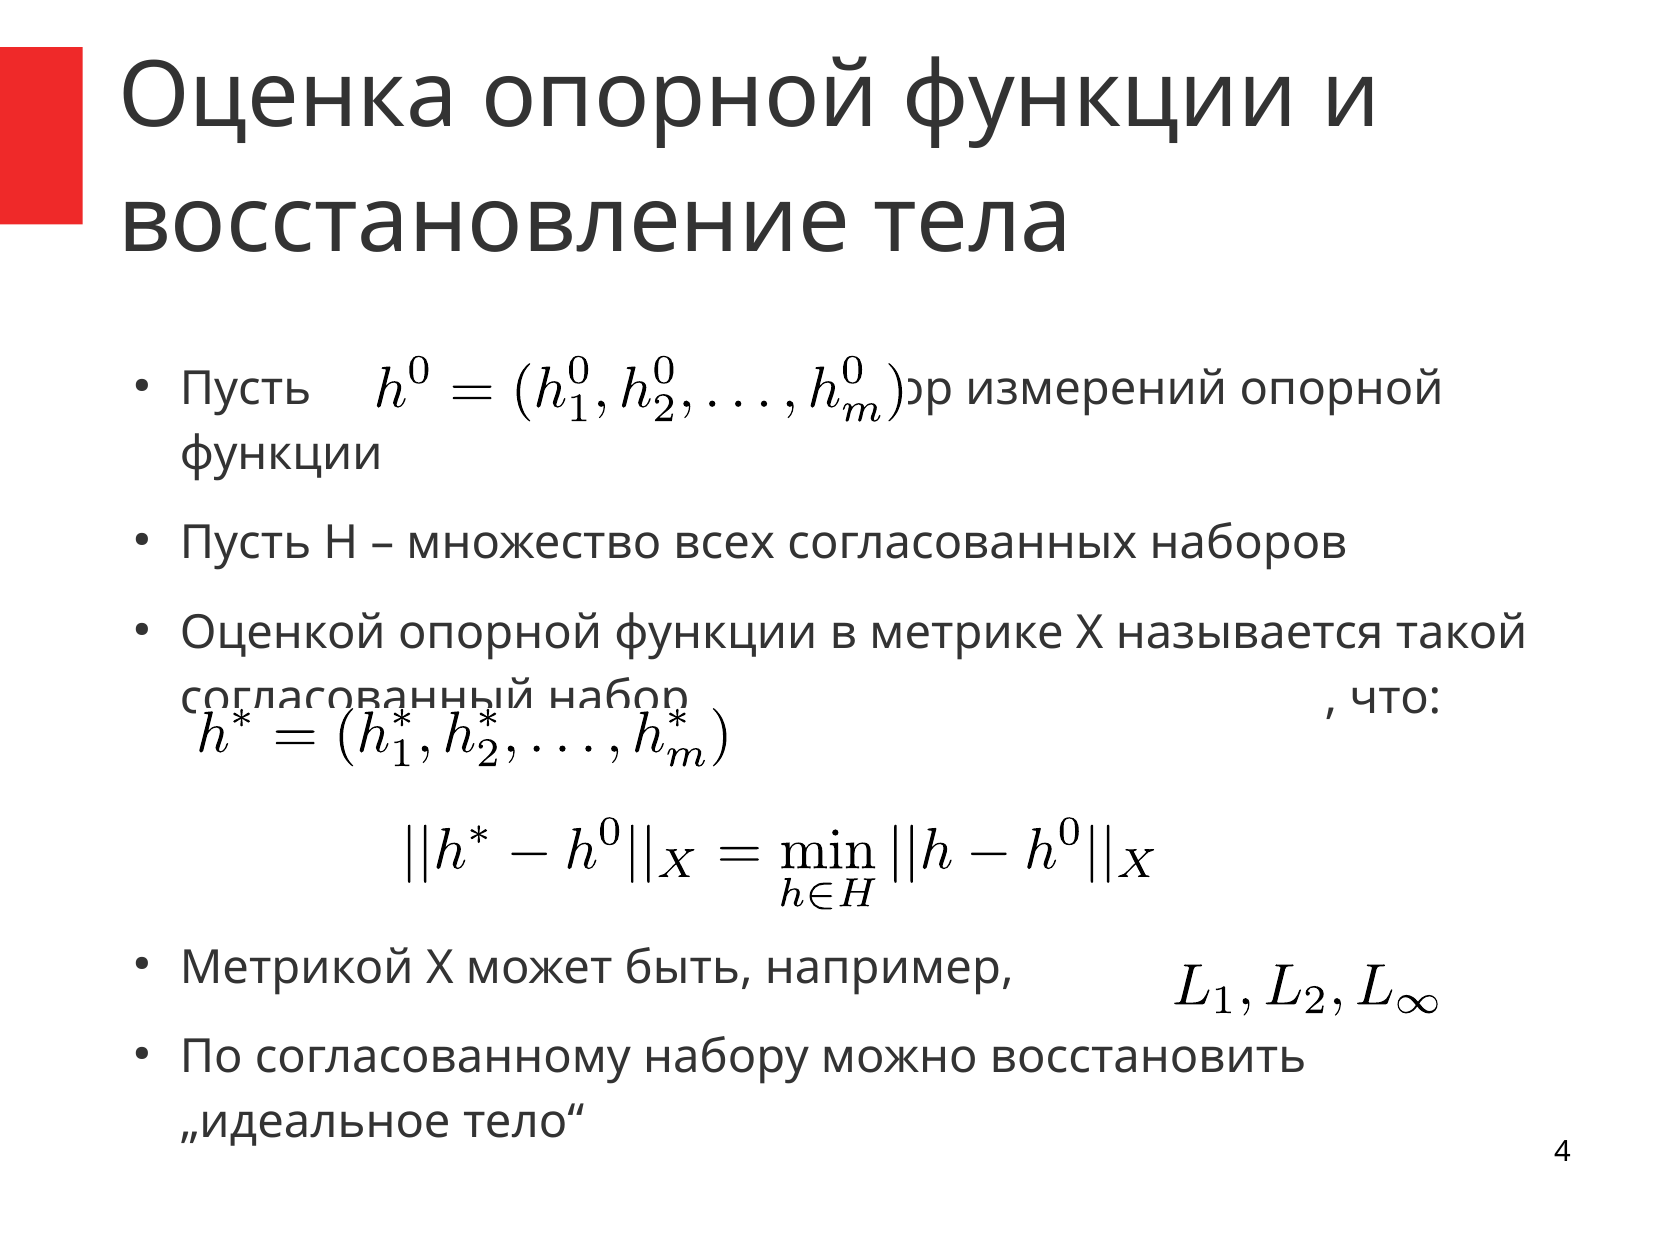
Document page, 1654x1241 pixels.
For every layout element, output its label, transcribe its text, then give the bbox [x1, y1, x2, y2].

text_box [1171, 964, 1441, 1016]
text_box [373, 355, 908, 422]
text_box [196, 708, 733, 767]
title Оценка опорной функции и восстановление тела [118, 45, 1571, 261]
list Пусть – набор измерений опорной функции Пусть H – множество всех согласованных наборов Оценкой опорной функции в метрике X называется такой согласованный набор , что: Метрикой X может быть, например, По согласованному набору можно восстановить „идеальное тело“ [118, 354, 1536, 1182]
text_box [400, 817, 1158, 910]
